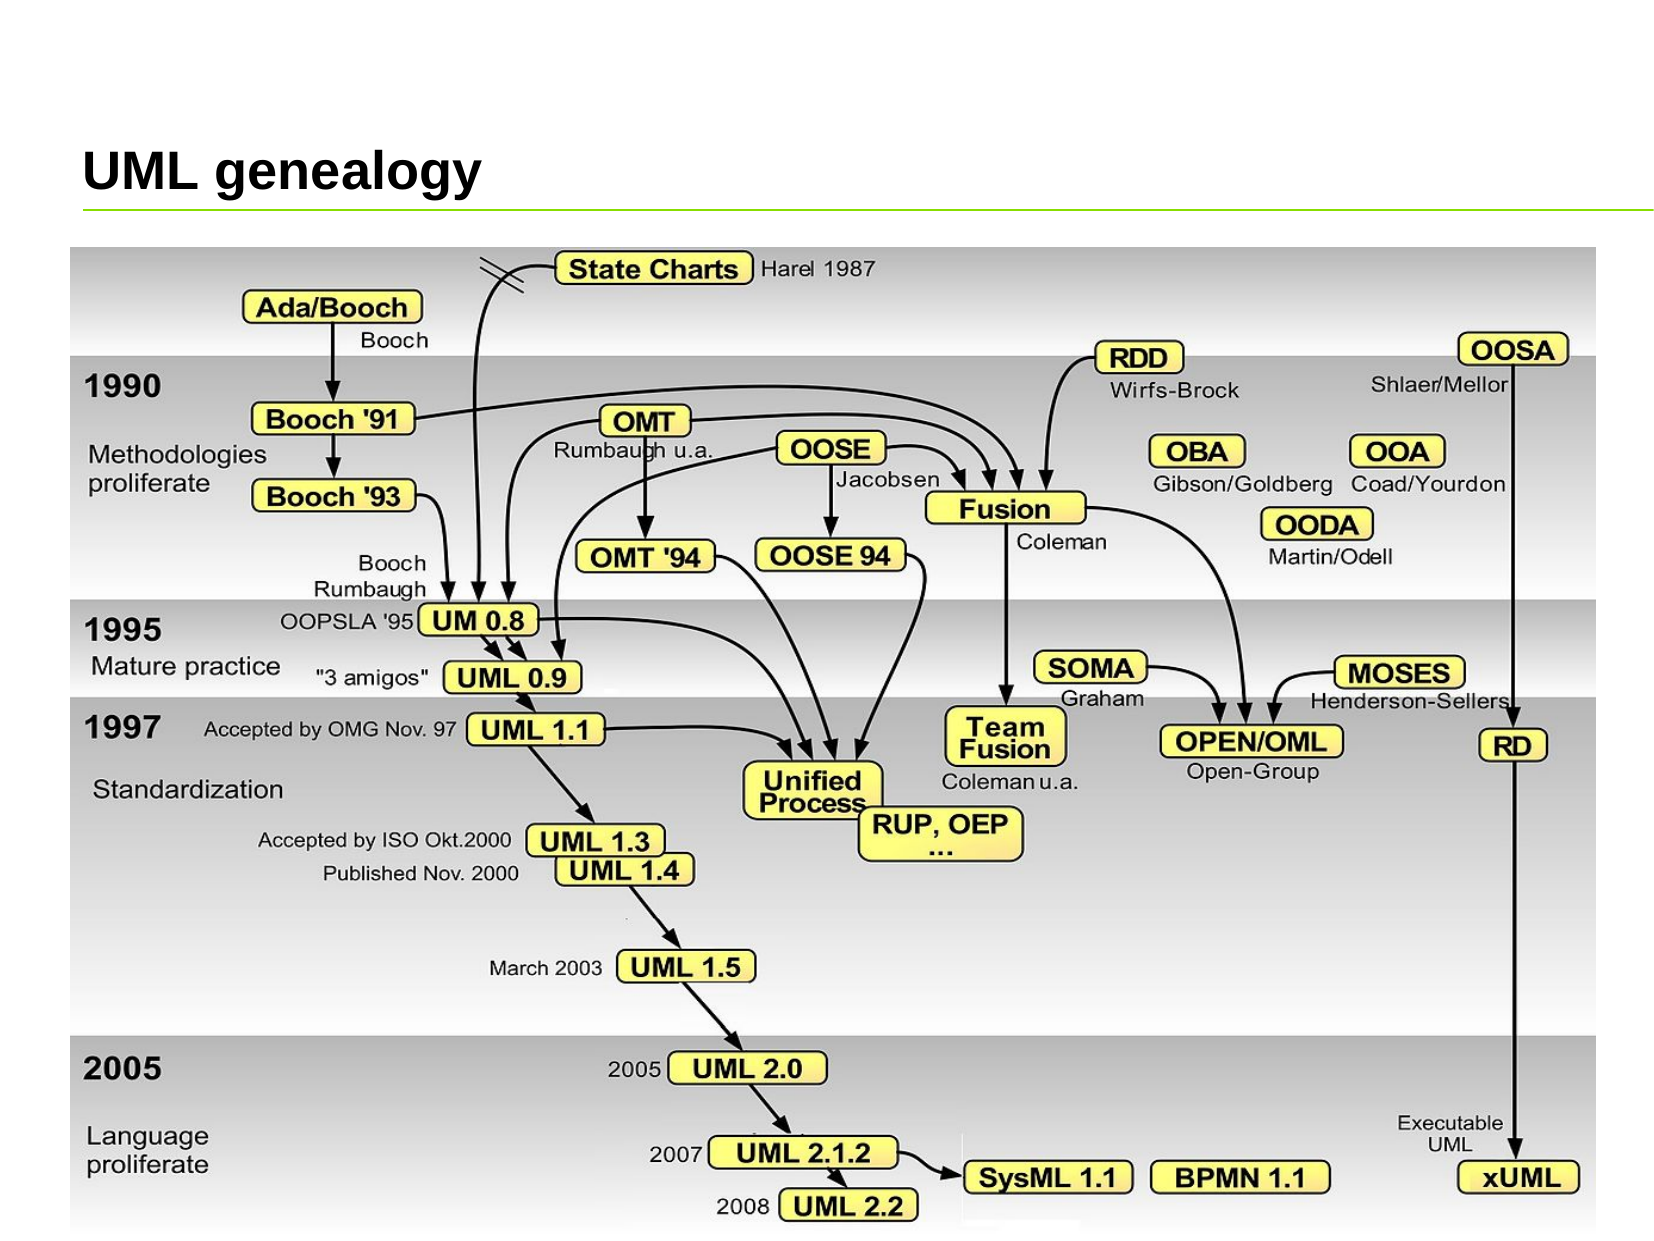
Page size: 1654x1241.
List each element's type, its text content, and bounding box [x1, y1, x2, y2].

picture [70, 247, 1596, 1235]
title UML genealogy [82, 22, 1583, 247]
